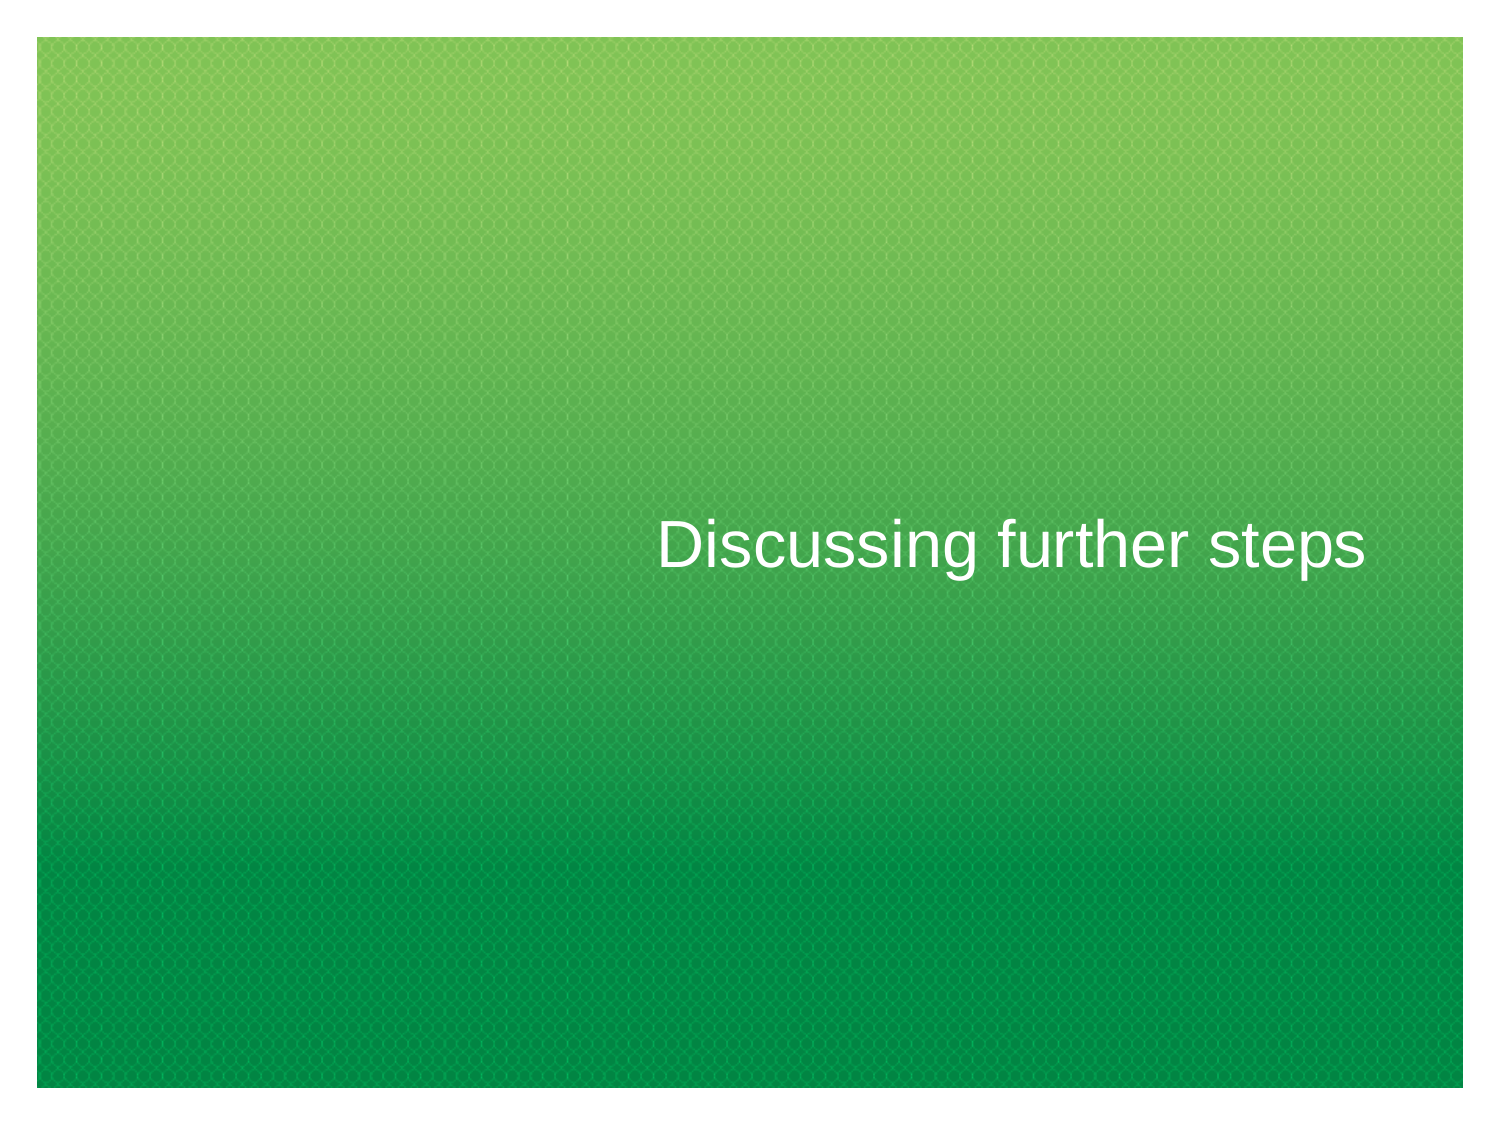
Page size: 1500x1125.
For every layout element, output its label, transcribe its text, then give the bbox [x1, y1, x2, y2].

title Discussing further steps [135, 450, 1369, 638]
picture [37, 37, 1463, 1088]
